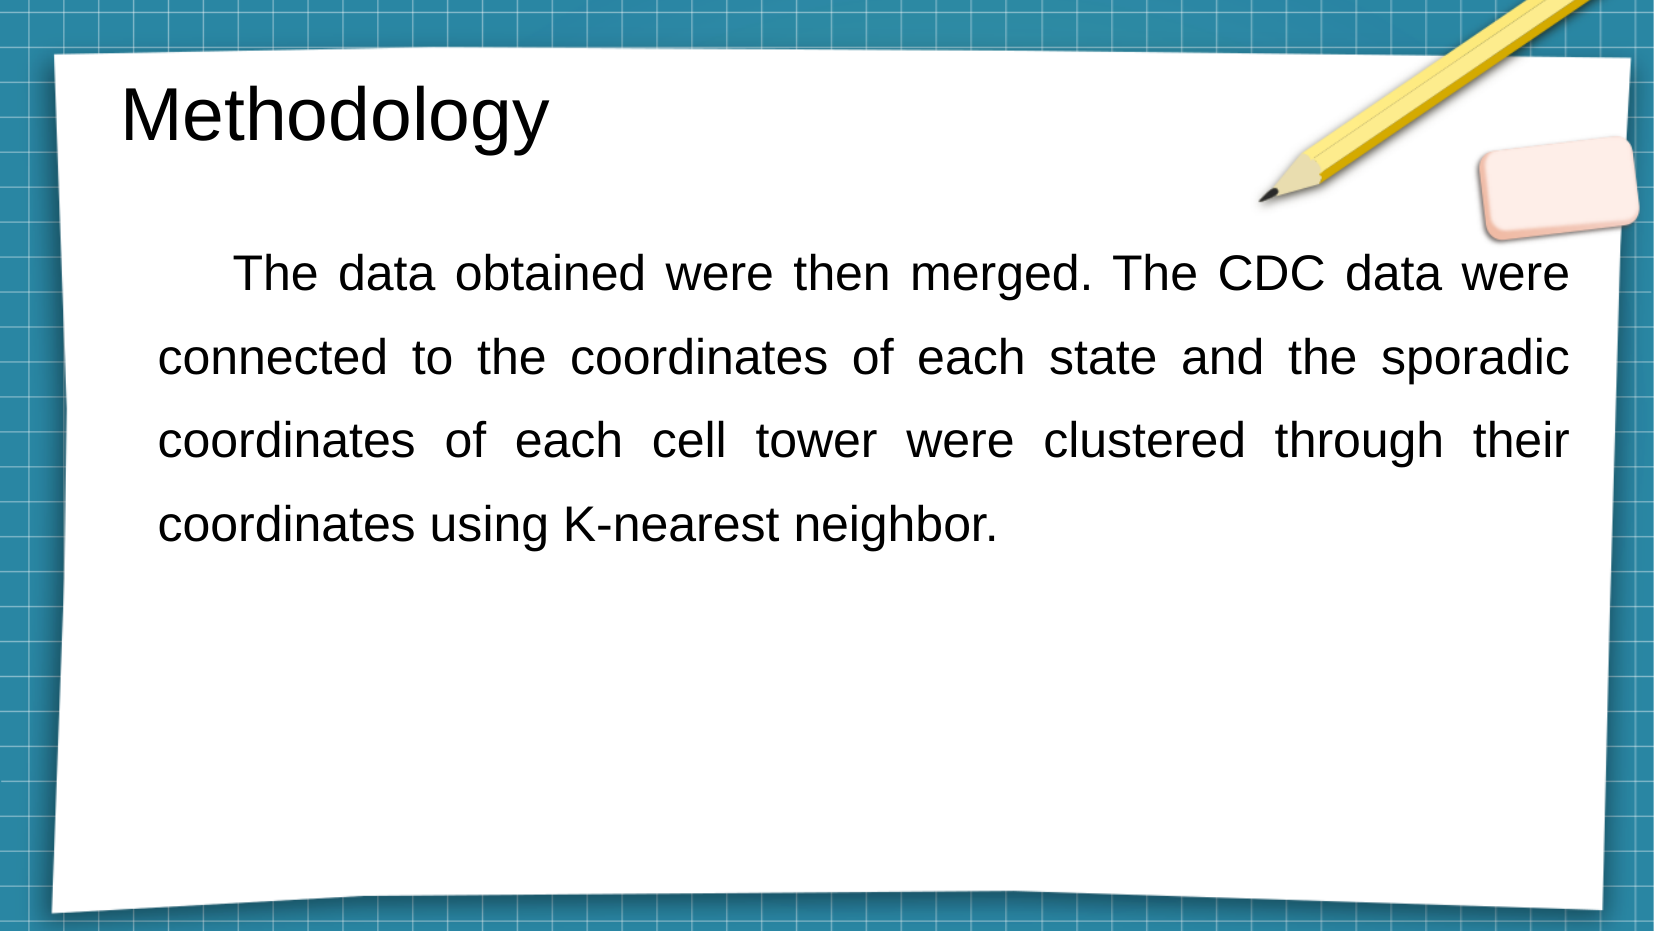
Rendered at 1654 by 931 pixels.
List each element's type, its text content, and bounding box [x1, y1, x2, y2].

list The data obtained were then merged. The CDC data were connected to the coordinates of each state and the sporadic coordinates of each cell tower were clustered through their coordinates using K-nearest neighbor. [82, 217, 1571, 758]
picture [0, 0, 1654, 931]
title Methodology [82, 37, 1571, 193]
